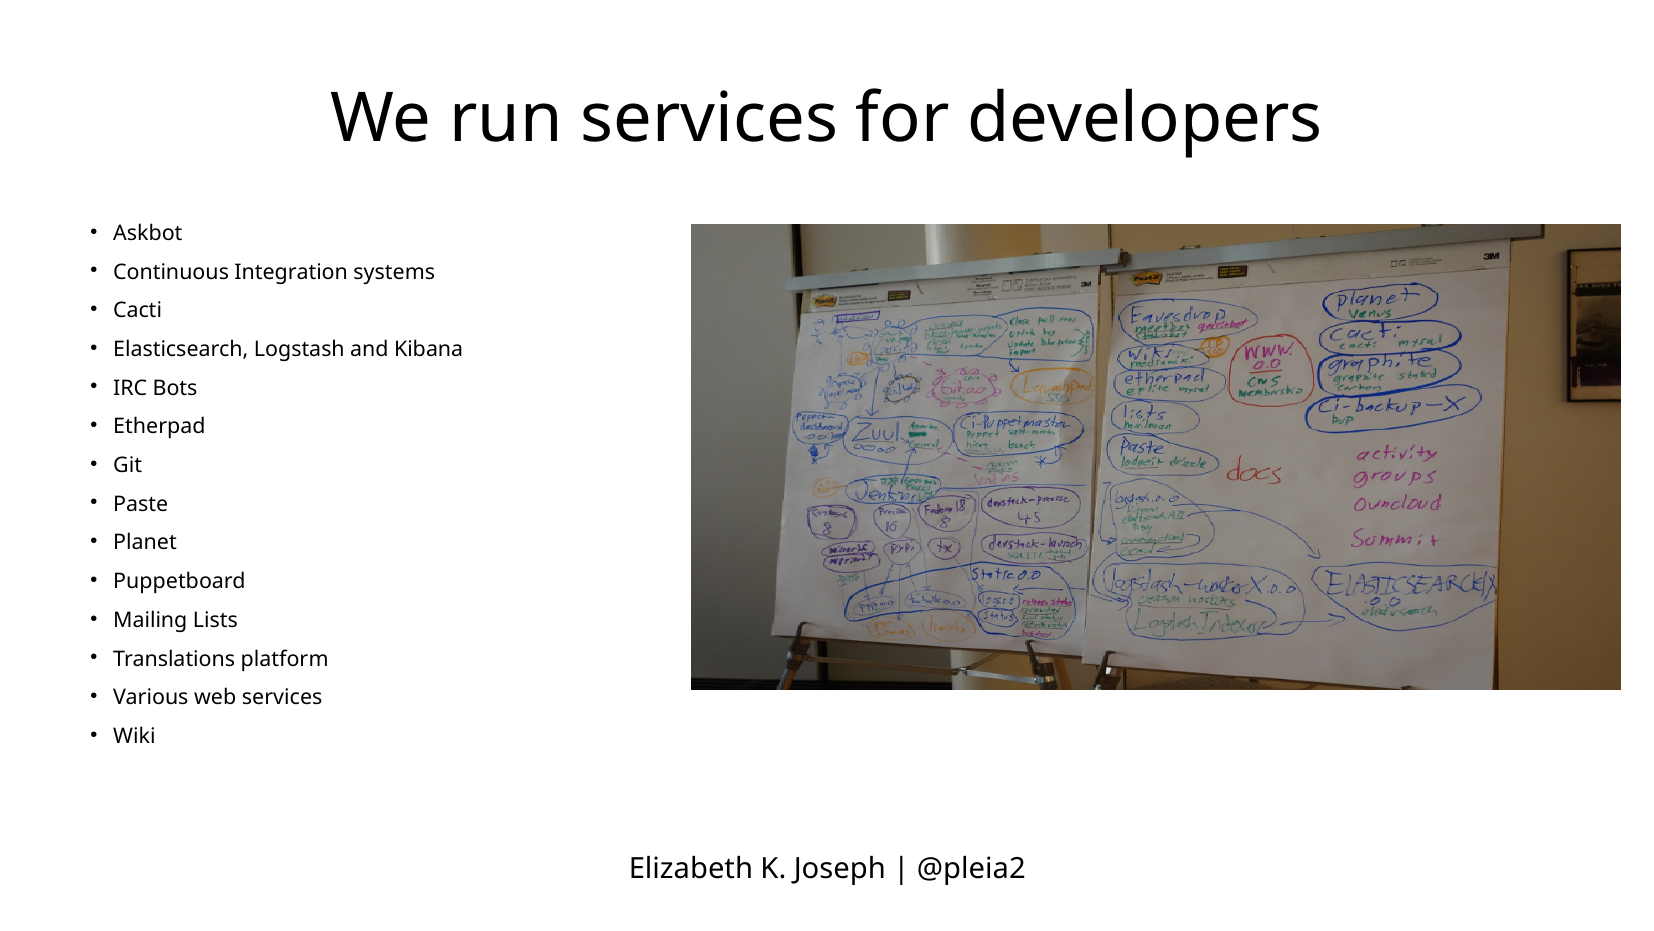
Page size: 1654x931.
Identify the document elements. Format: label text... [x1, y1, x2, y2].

picture [691, 224, 1621, 690]
title We run services for developers [82, 37, 1571, 193]
list Askbot Continuous Integration systems Cacti Elasticsearch, Logstash and Kibana IRC Bots Etherpad Git Paste Planet Puppetboard Mailing Lists Translations platform Various web services Wiki [82, 217, 1571, 758]
